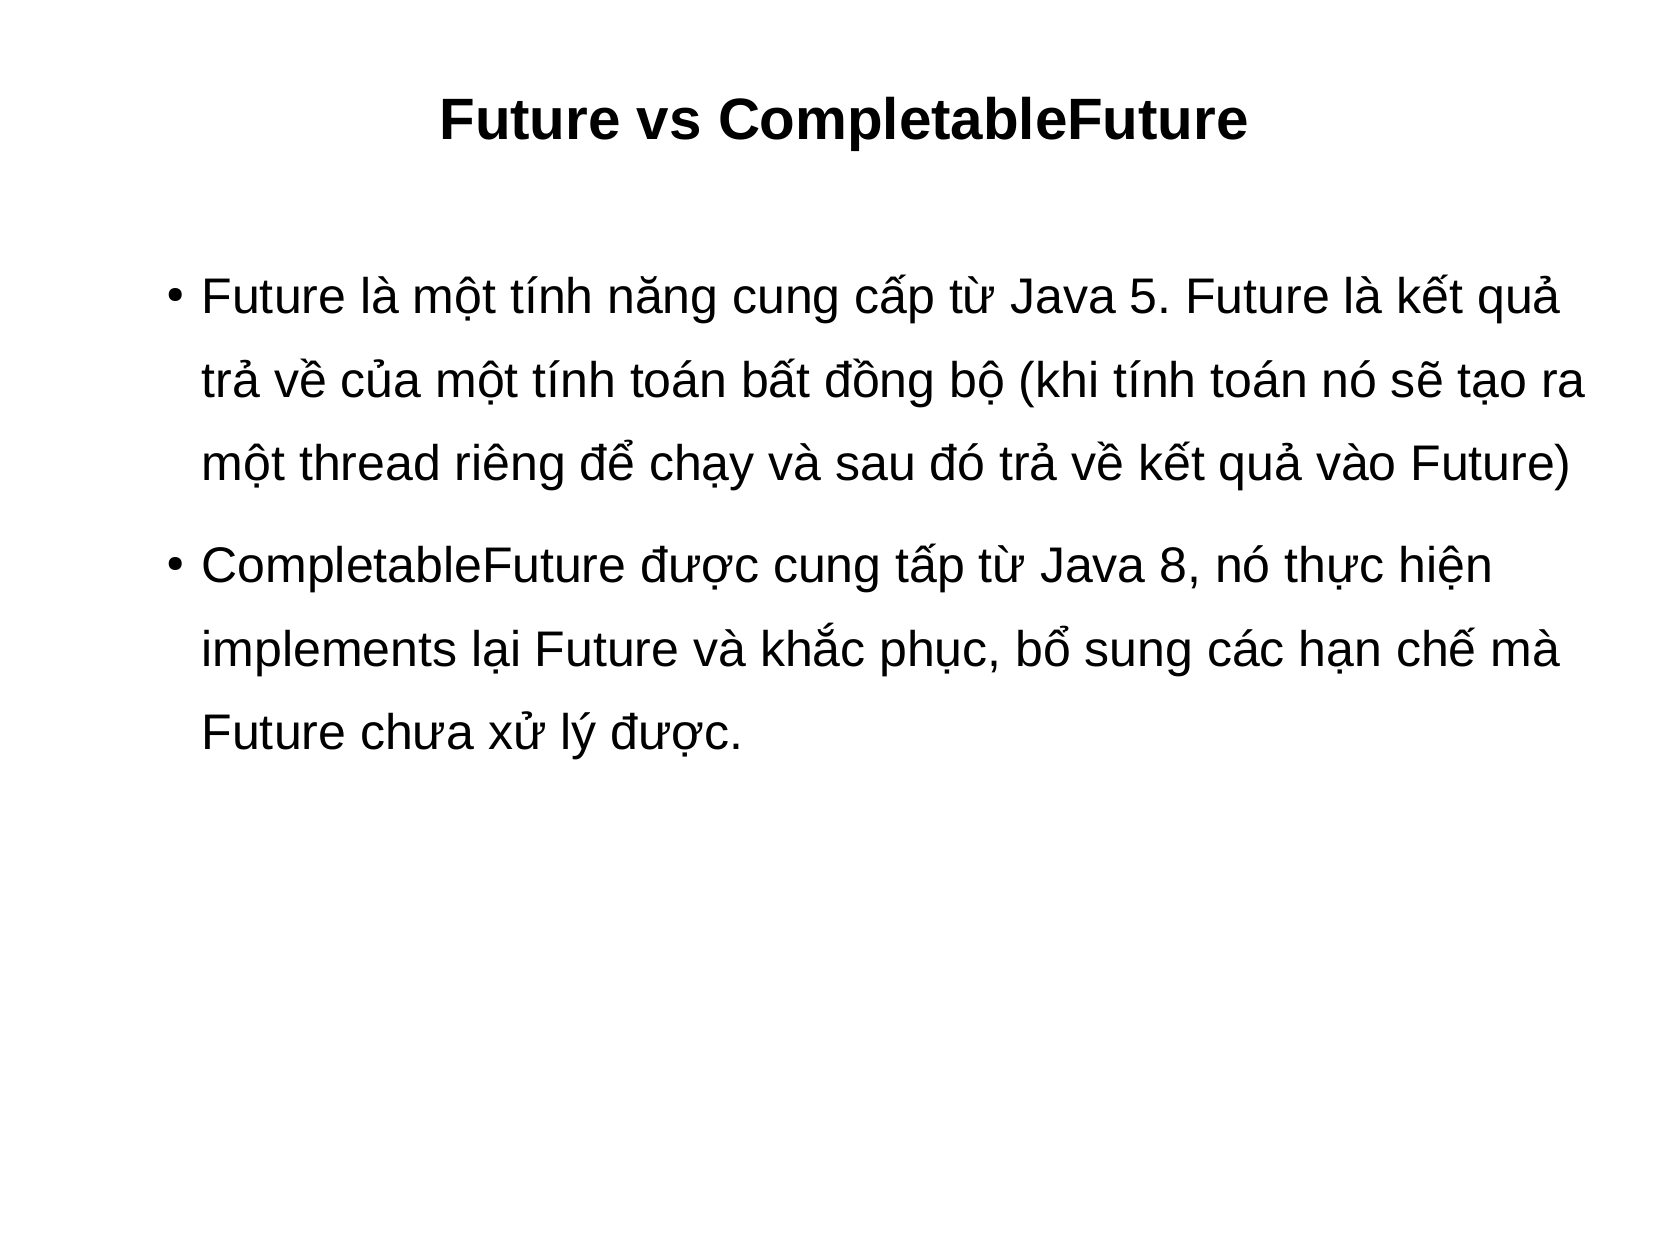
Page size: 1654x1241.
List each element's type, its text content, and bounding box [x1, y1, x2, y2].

title Future vs CompletableFuture [82, 49, 1571, 181]
text_box Future là một tính năng cung cấp từ Java 5. Future là kết quả trả về của một tính toán bất đồng bộ (khi tính toán nó sẽ tạo ra một thread riêng để chạy và sau đó trả về kết quả vào Future) CompletableFuture được cung tấp từ Java 8, nó thực hiện implements lại Future và khắc phục, bổ sung các hạn chế mà Future chưa xử lý được. [151, 232, 1606, 1051]
